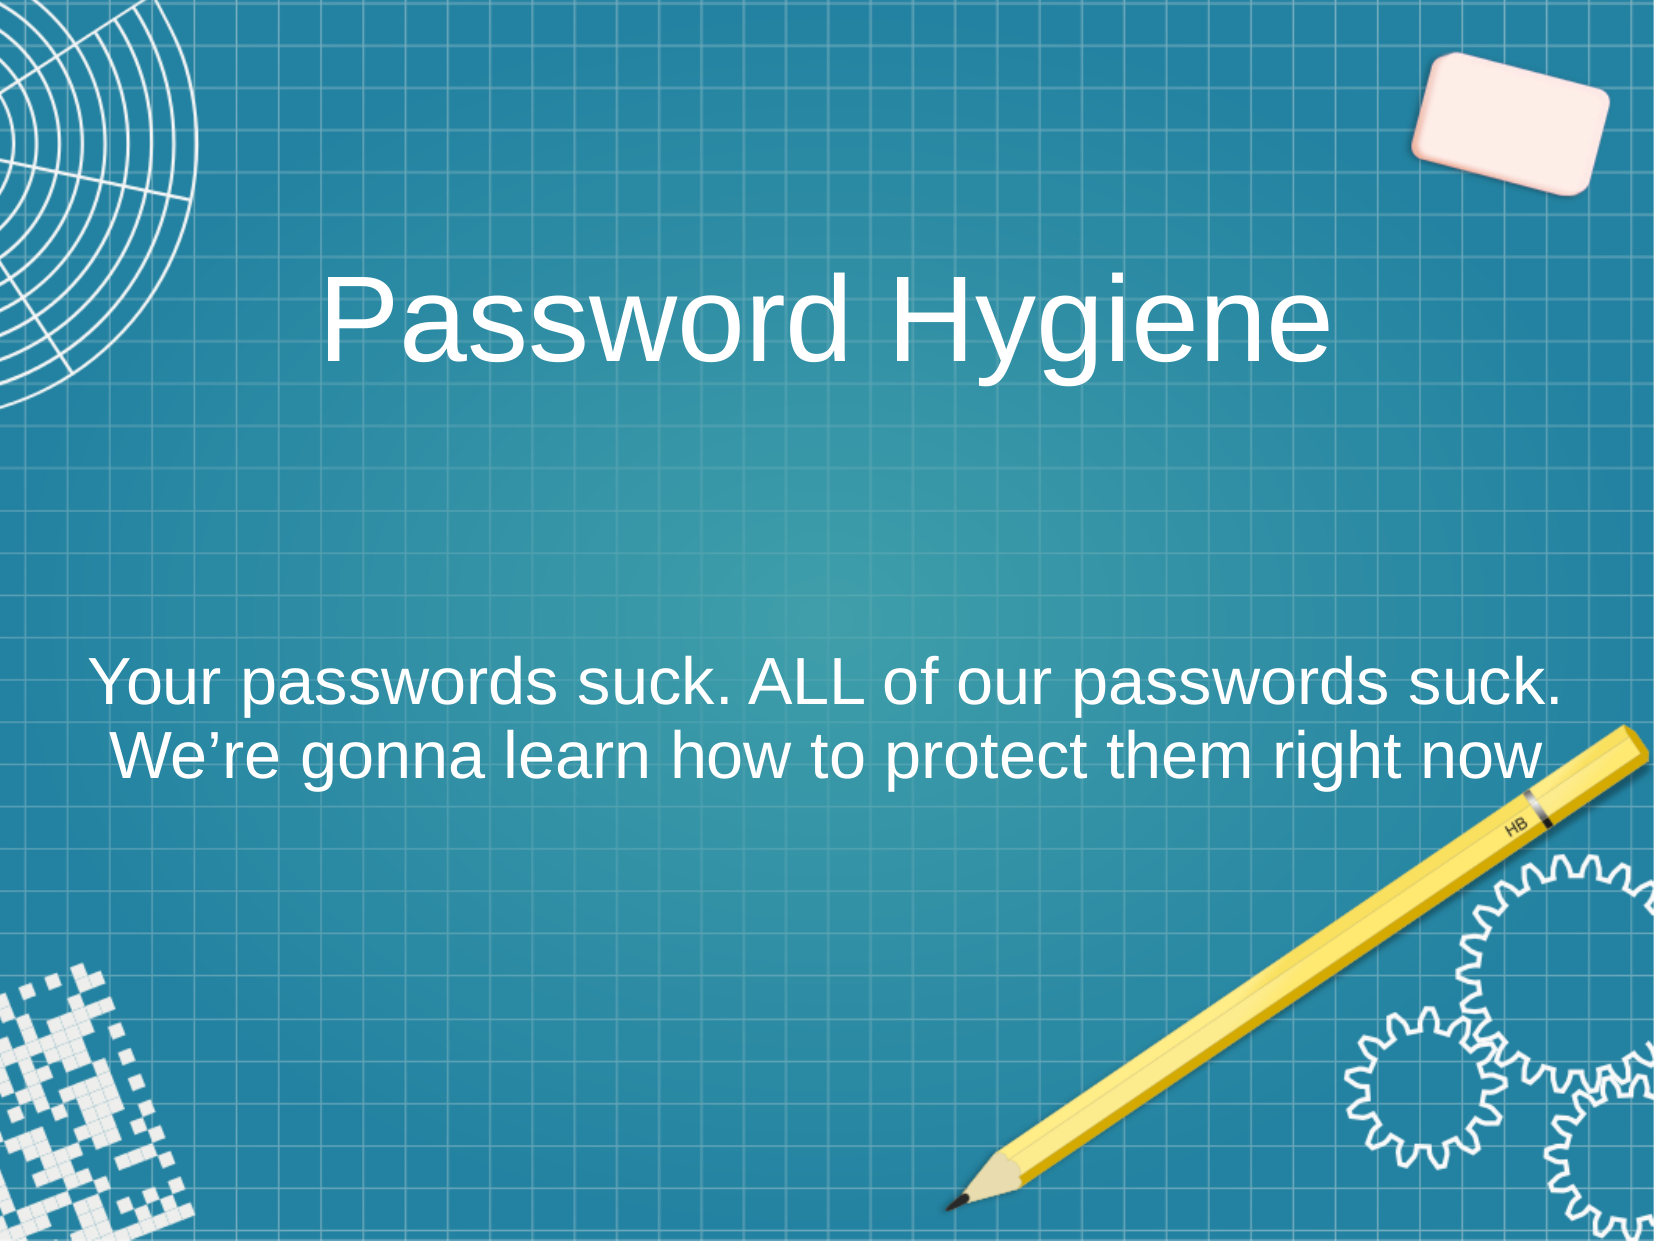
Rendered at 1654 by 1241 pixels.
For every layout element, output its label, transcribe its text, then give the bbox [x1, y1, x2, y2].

subtitle Your passwords suck. ALL of our passwords suck. We’re gonna learn how to protect them right now [82, 417, 1571, 1020]
title Password Hygiene [82, 177, 1571, 417]
picture [0, 0, 1654, 1241]
